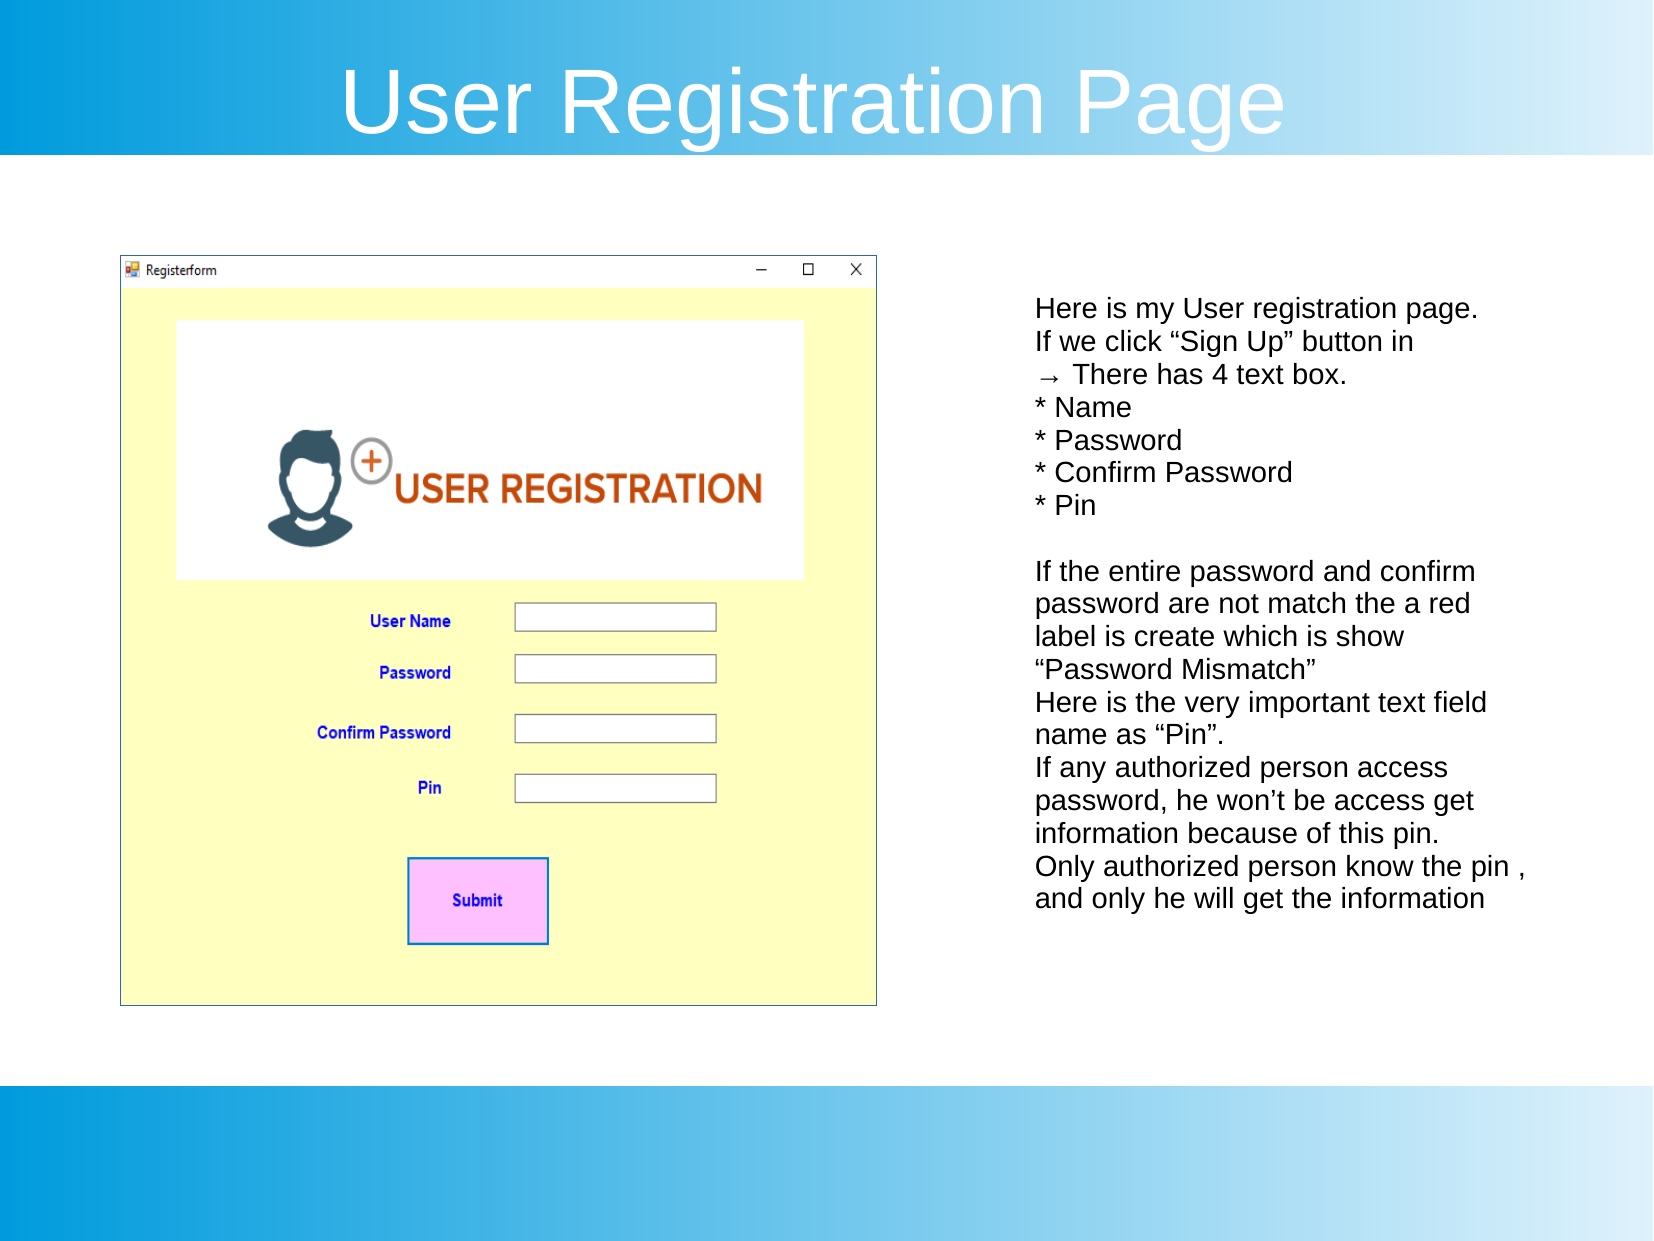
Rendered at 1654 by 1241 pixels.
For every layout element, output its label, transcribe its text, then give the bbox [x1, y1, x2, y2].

text_box Here is my User registration page. If we click “Sign Up” button in → There has 4 text box. * Name * Password * Confirm Password * Pin If the entire password and confirm password are not match the a red label is create which is show “Password Mismatch” Here is the very important text field name as “Pin”. If any authorized person access password, he won’t be access get information because of this pin. Only authorized person know the pin , and only he will get the information [1020, 285, 1546, 956]
title User Registration Page [82, 49, 1571, 155]
picture [120, 254, 877, 1006]
